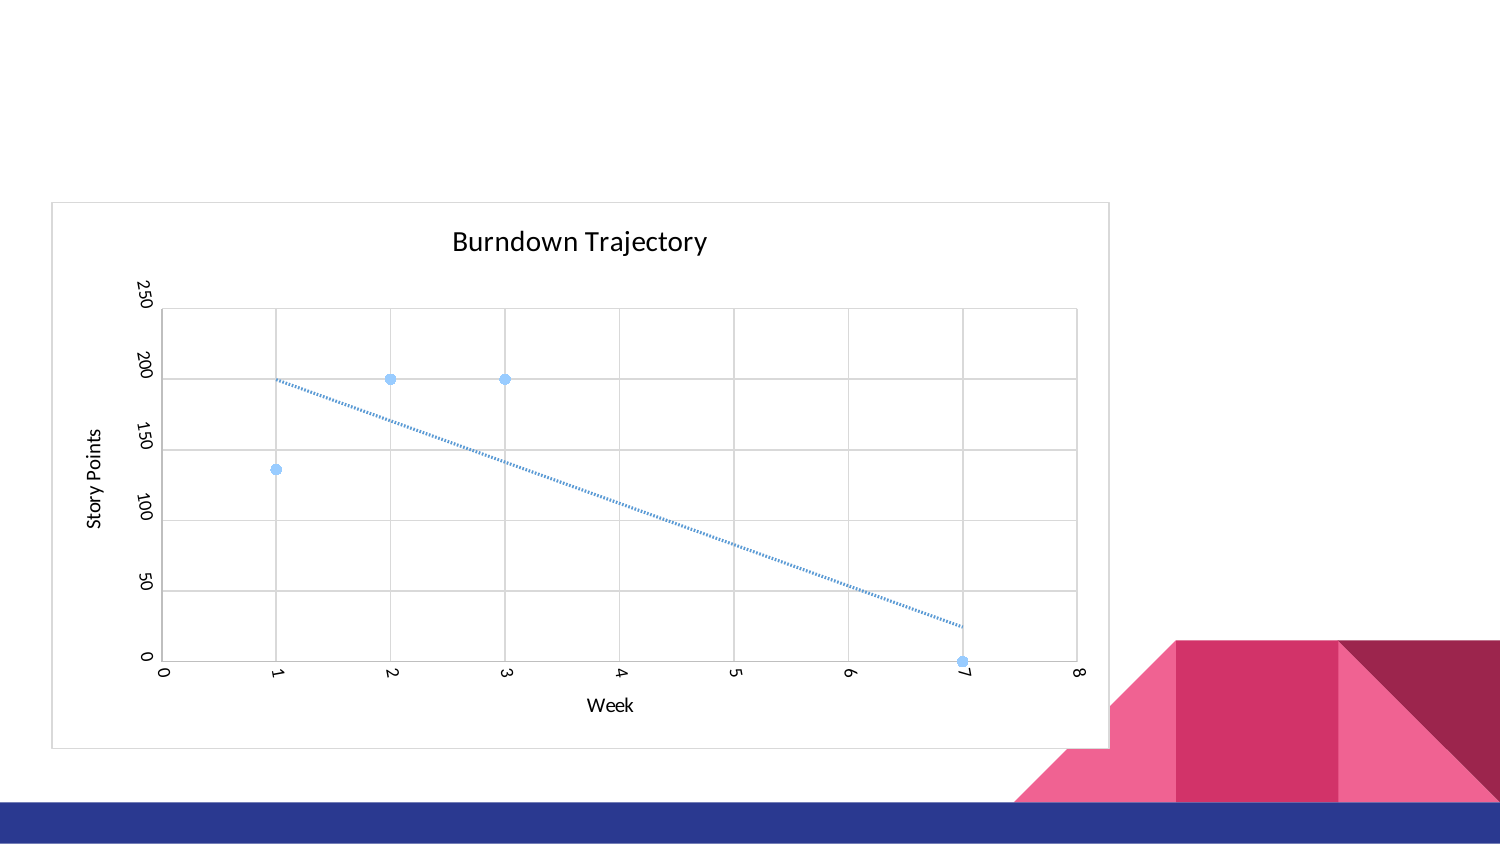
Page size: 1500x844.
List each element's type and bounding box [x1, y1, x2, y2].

chart [51, 201, 1111, 750]
